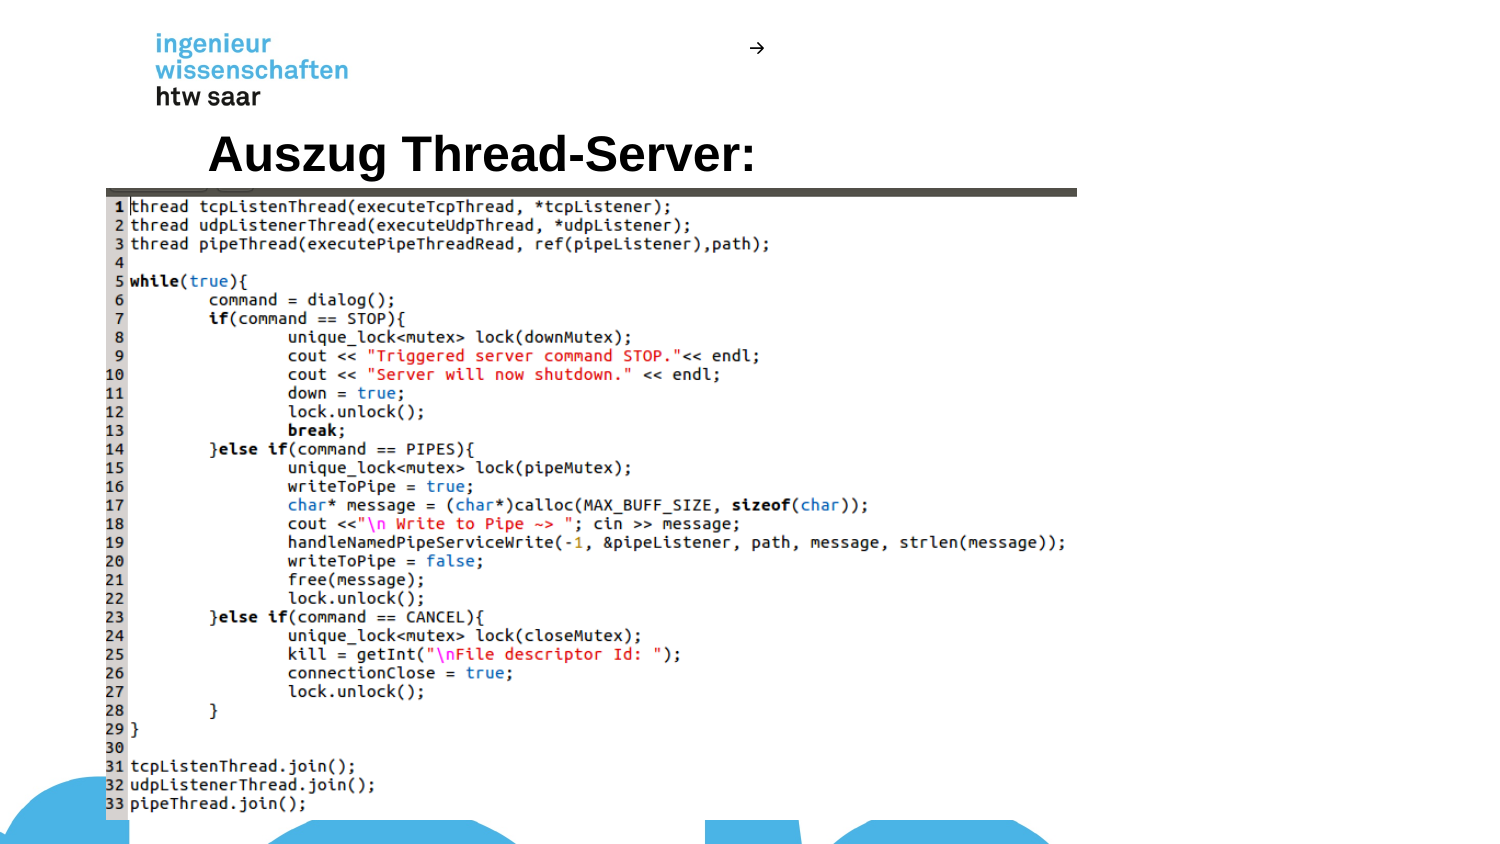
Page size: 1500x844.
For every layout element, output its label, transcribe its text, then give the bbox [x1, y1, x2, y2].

title Auszug Thread-Server: [201, 115, 1271, 189]
picture [0, 0, 1125, 844]
